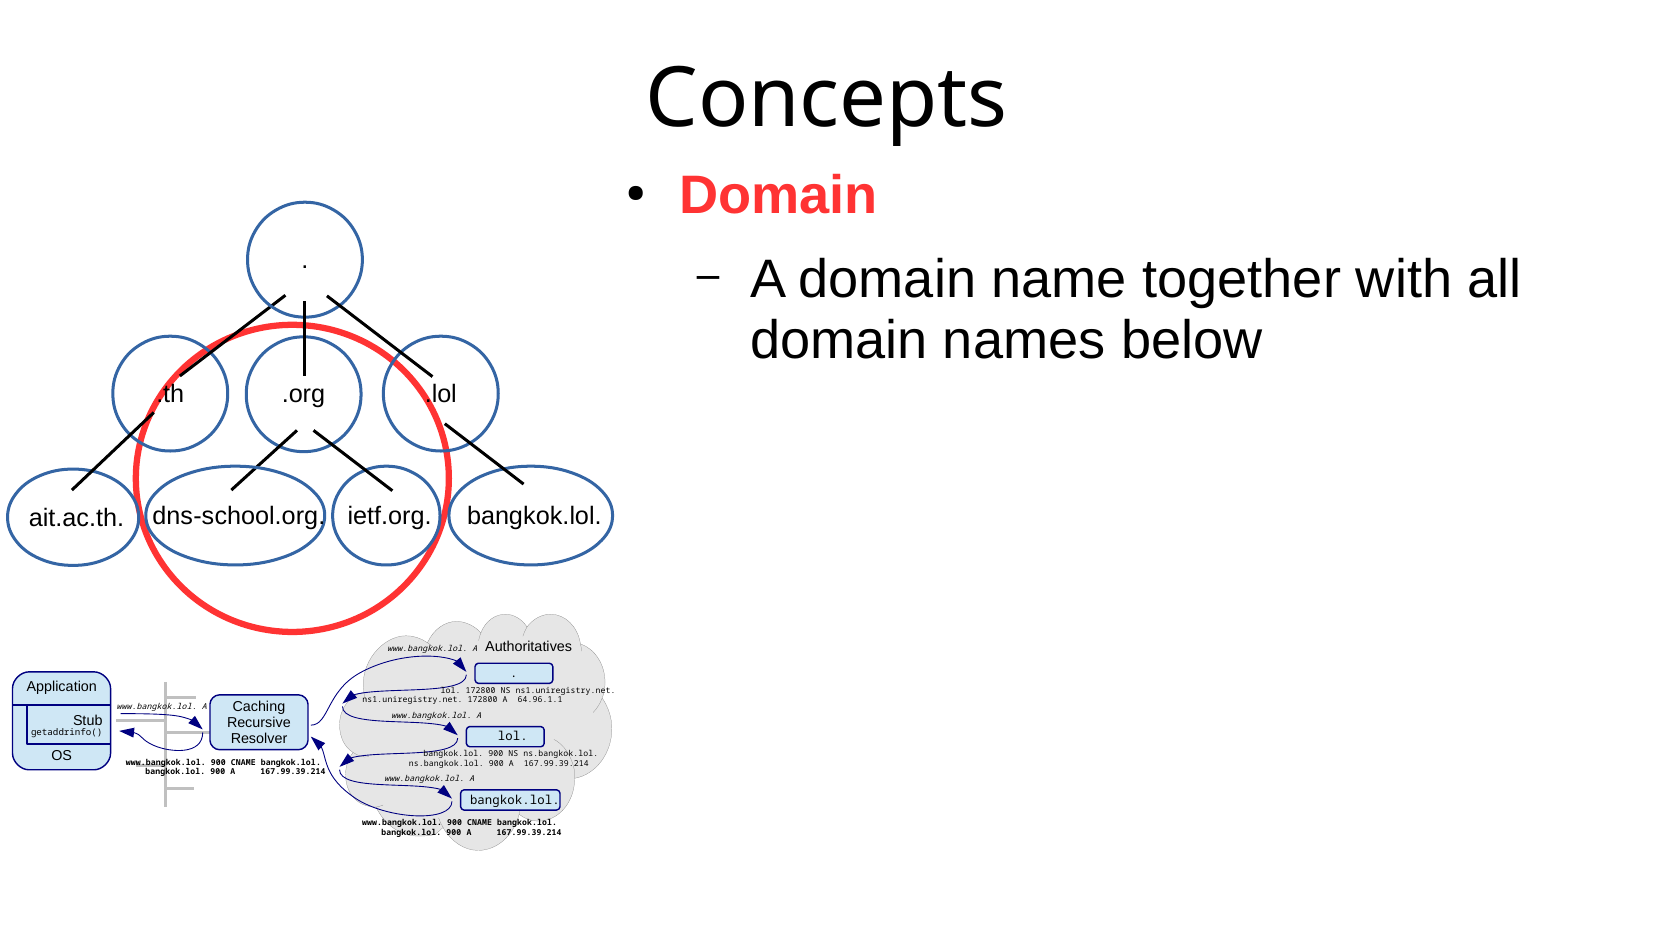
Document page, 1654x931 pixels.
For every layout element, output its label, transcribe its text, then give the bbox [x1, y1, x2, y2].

list Domain A domain name together with all domain names below [608, 164, 1654, 931]
picture [11, 614, 616, 851]
picture [6, 200, 615, 567]
title Concepts [82, 37, 1571, 193]
